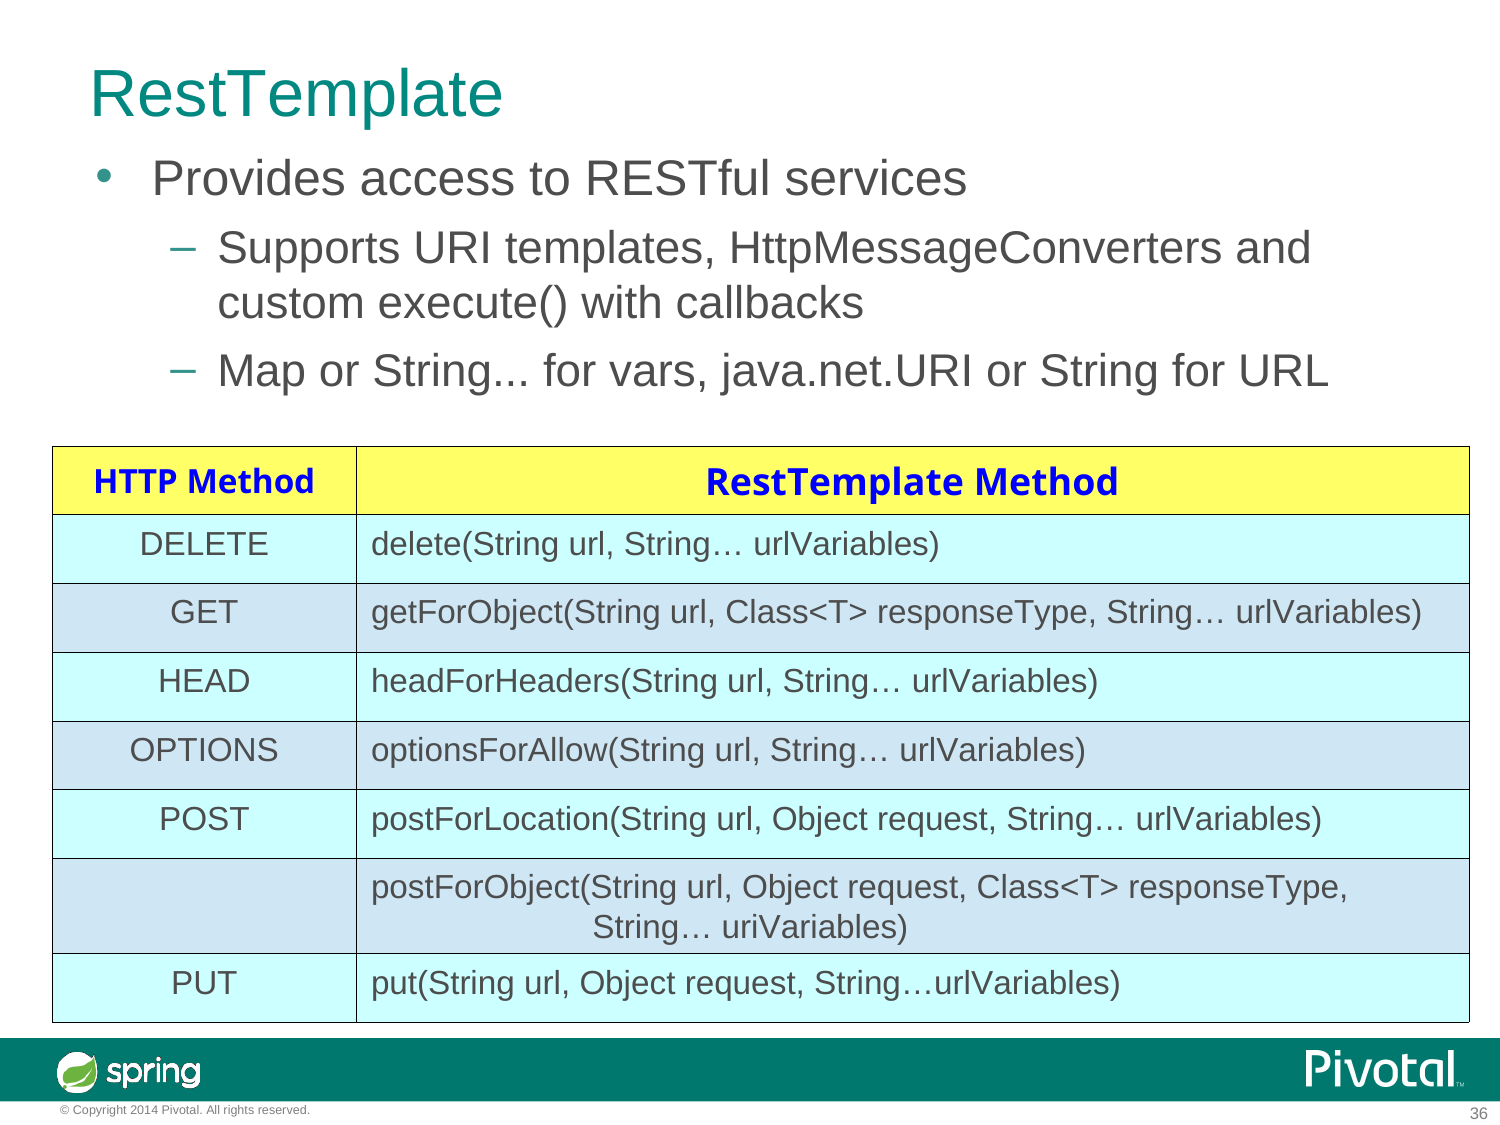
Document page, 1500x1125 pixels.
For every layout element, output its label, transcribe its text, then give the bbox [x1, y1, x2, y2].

table_cell PUT [53, 954, 356, 1022]
table_cell HEAD [53, 653, 356, 721]
table_header HTTP Method [53, 447, 356, 514]
list Provides access to RESTful services Supports URI templates, HttpMessageConverters and custom execute() with callbacks Map or String... for vars, java.net.URI or String for URL [80, 137, 1431, 446]
table_header RestTemplate Method [357, 447, 1469, 514]
table_cell GET [53, 584, 356, 652]
table_cell postForObject(String url, Object request, Class<T> responseType, String… uriVariables) [357, 859, 1469, 953]
table_cell postForLocation(String url, Object request, String… urlVariables) [357, 790, 1469, 858]
title RestTemplate [75, 42, 1426, 138]
table_cell POST [53, 790, 356, 858]
table_cell delete(String url, String… urlVariables) [357, 515, 1469, 583]
table_cell headForHeaders(String url, String… urlVariables) [357, 653, 1469, 721]
table_cell [53, 859, 356, 953]
table_cell put(String url, Object request, String…urlVariables) [357, 954, 1469, 1022]
table_cell DELETE [53, 515, 356, 583]
picture [32, 1041, 210, 1103]
table_cell optionsForAllow(String url, String… urlVariables) [357, 722, 1469, 789]
picture [1306, 1050, 1464, 1087]
table_cell getForObject(String url, Class<T> responseType, String… urlVariables) [357, 584, 1469, 652]
table_cell OPTIONS [53, 722, 356, 789]
